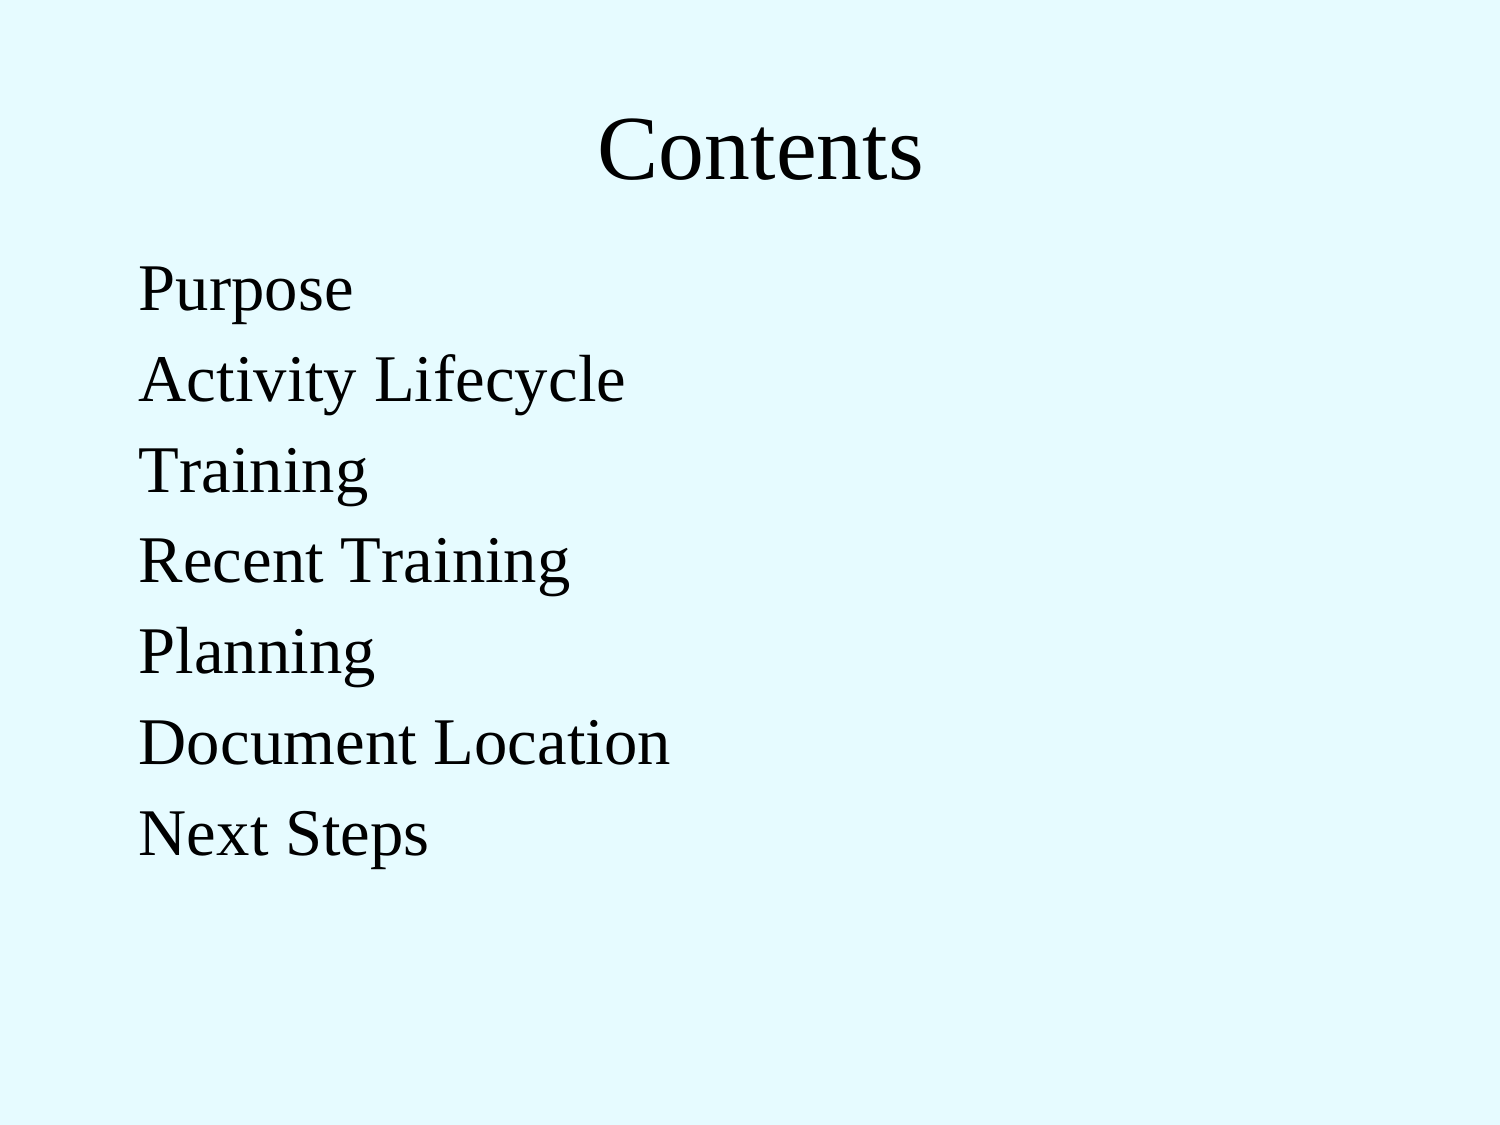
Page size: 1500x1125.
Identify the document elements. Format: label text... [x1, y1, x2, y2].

title Contents [112, 54, 1388, 243]
list Purpose Activity Lifecycle Training Recent Training Planning Document Location Next Steps [123, 243, 1388, 1047]
